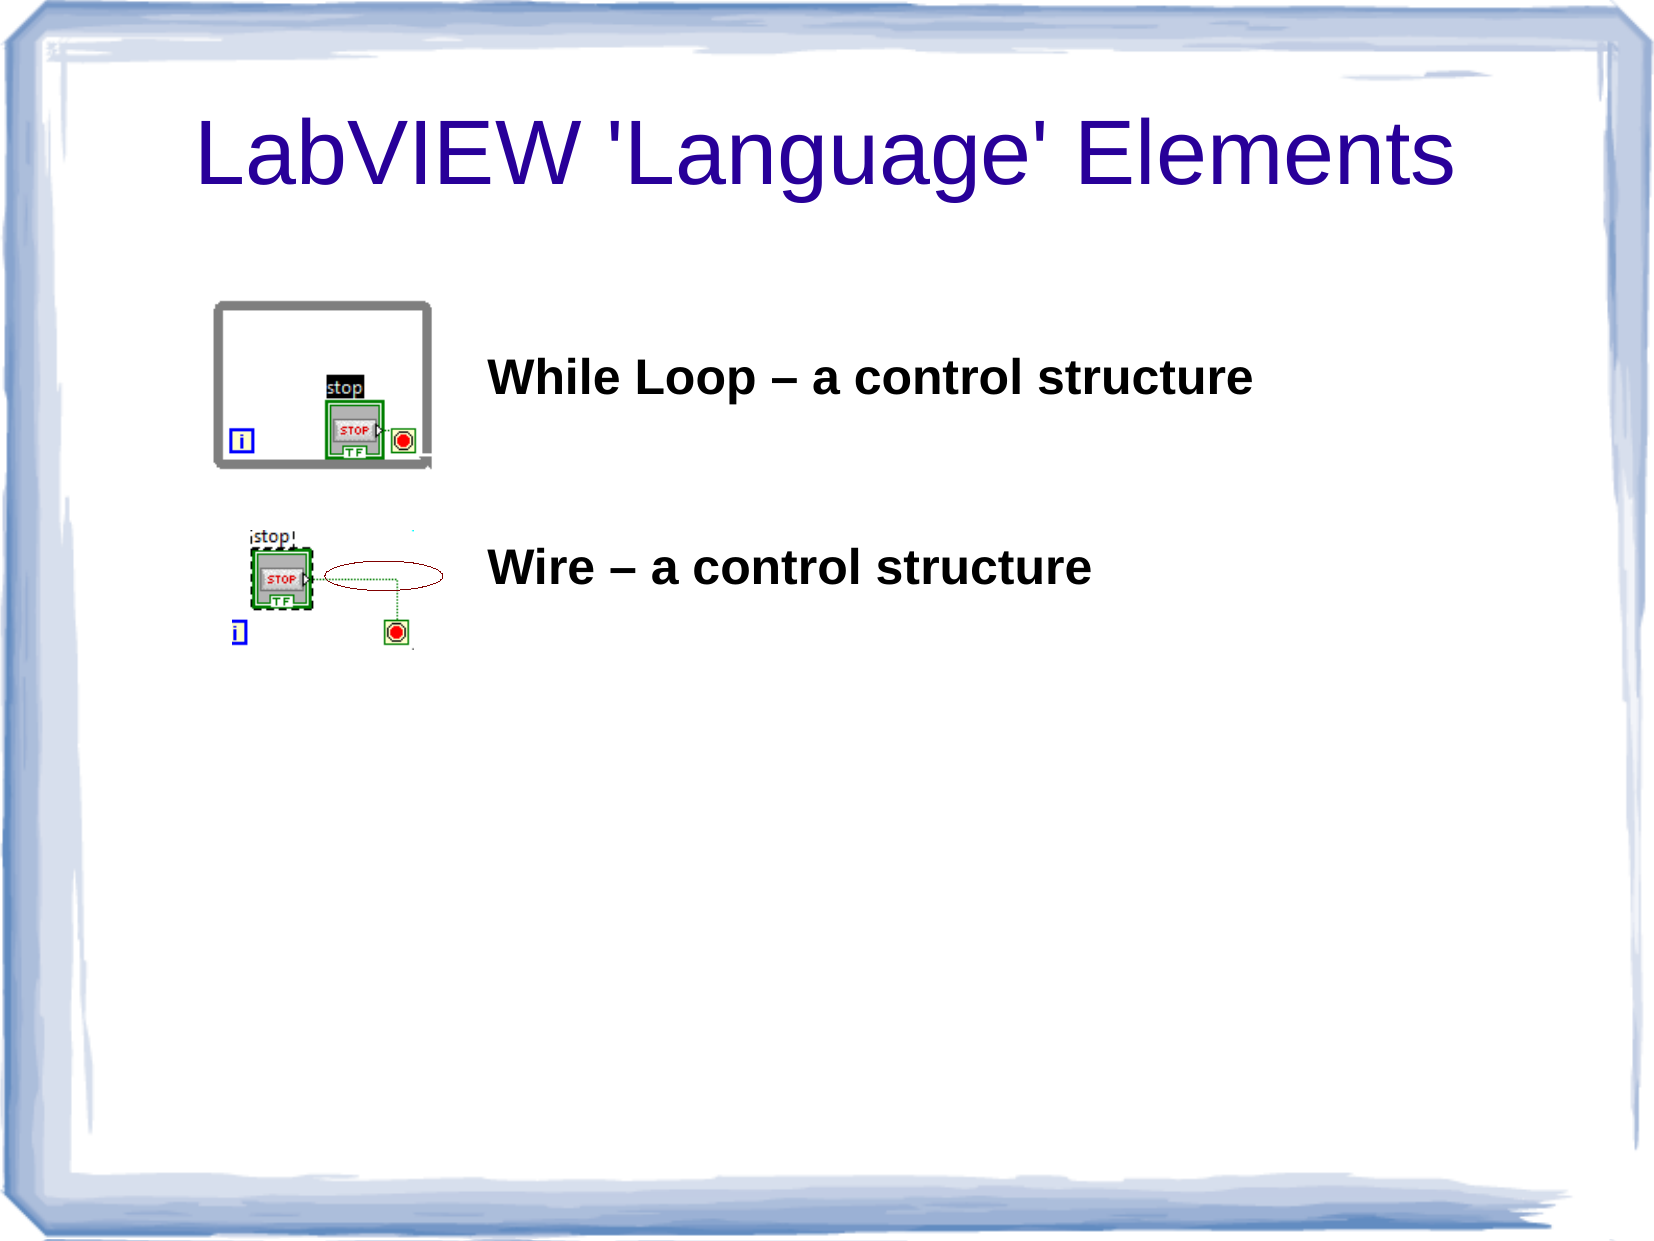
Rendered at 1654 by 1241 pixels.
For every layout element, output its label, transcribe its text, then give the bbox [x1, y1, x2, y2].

text_box Wire – a control structure [472, 531, 1329, 604]
title LabVIEW 'Language' Elements [82, 56, 1571, 250]
picture [0, 0, 1654, 1241]
text_box While Loop – a control structure [472, 341, 1329, 414]
text_box [324, 561, 443, 591]
